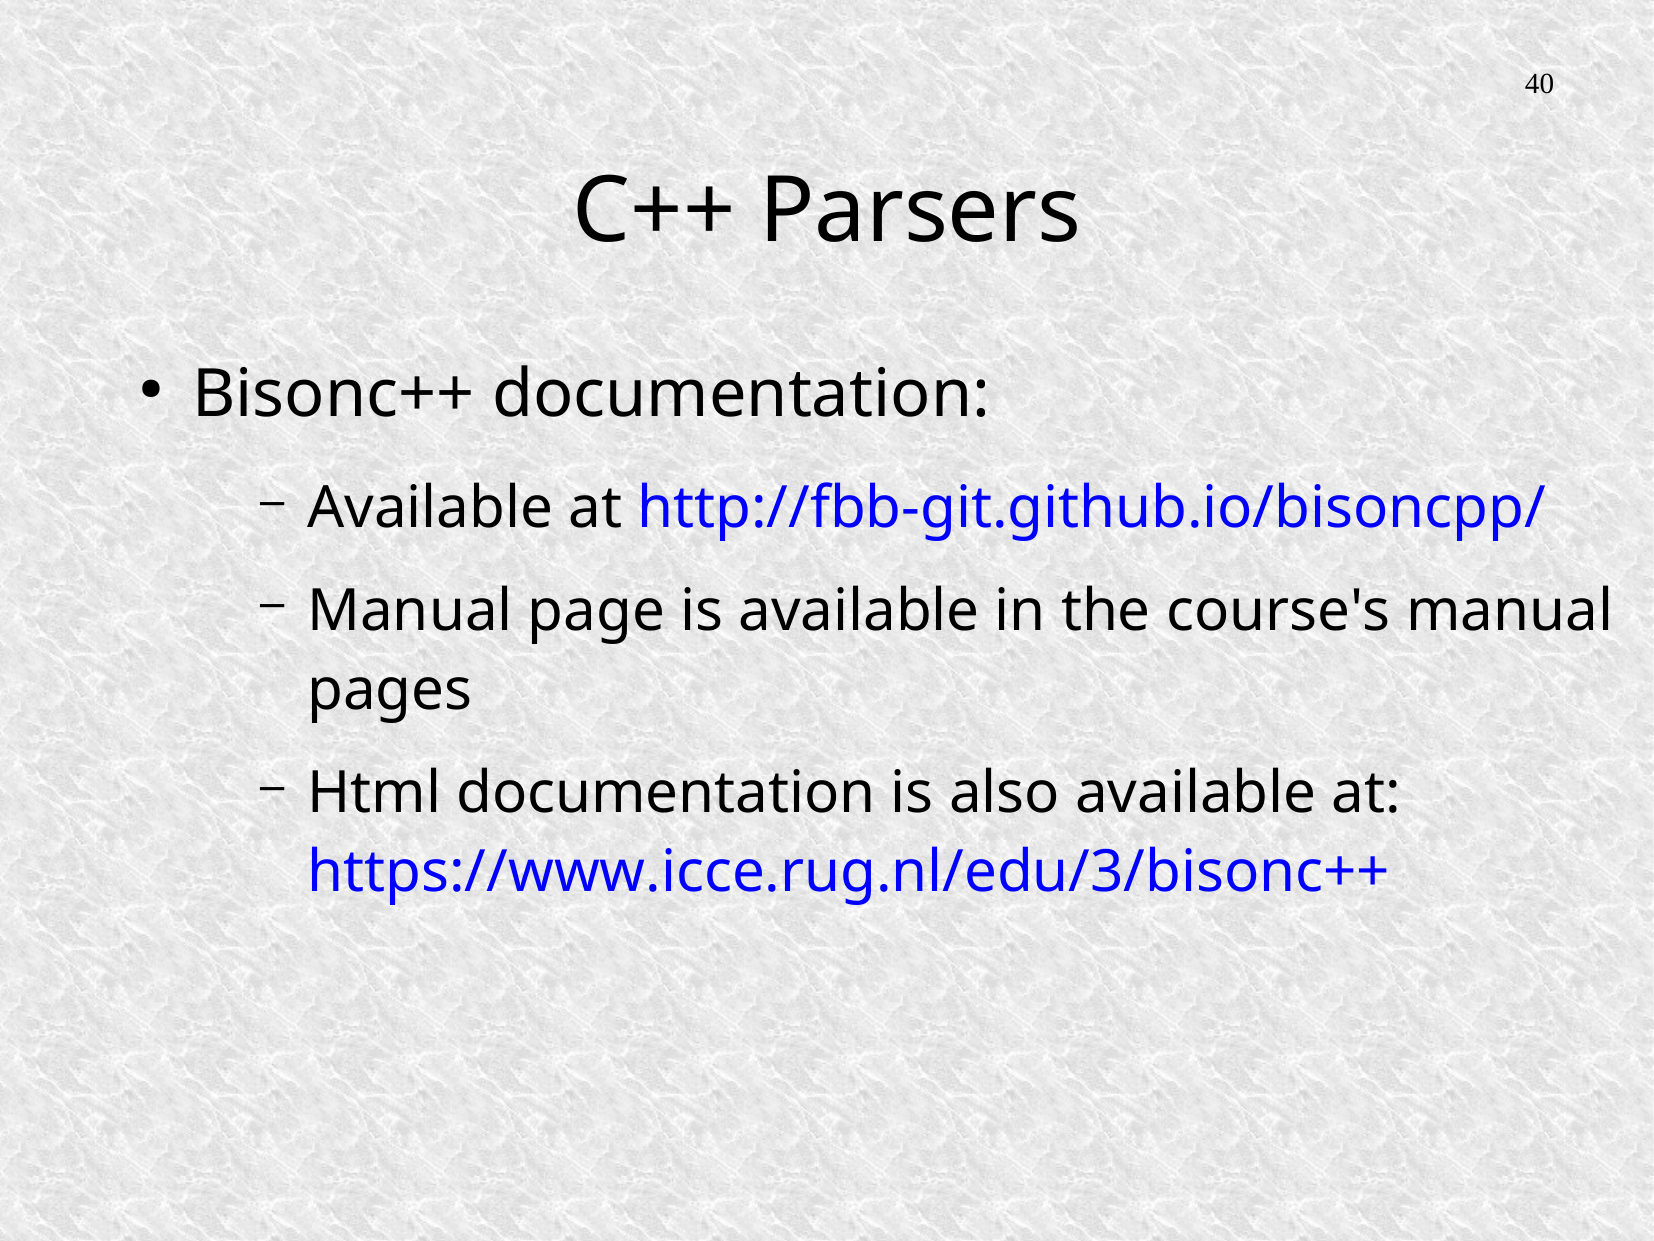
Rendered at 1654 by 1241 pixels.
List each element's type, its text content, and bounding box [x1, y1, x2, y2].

title C++ Parsers [121, 102, 1534, 311]
list Bisonc++ documentation: Available at http://fbb-git.github.io/bisoncpp/ Manual page is available in the course's manual pages Html documentation is also available at: https://www.icce.rug.nl/edu/3/bisonc++ [121, 344, 1623, 1236]
picture [0, 0, 1654, 1241]
